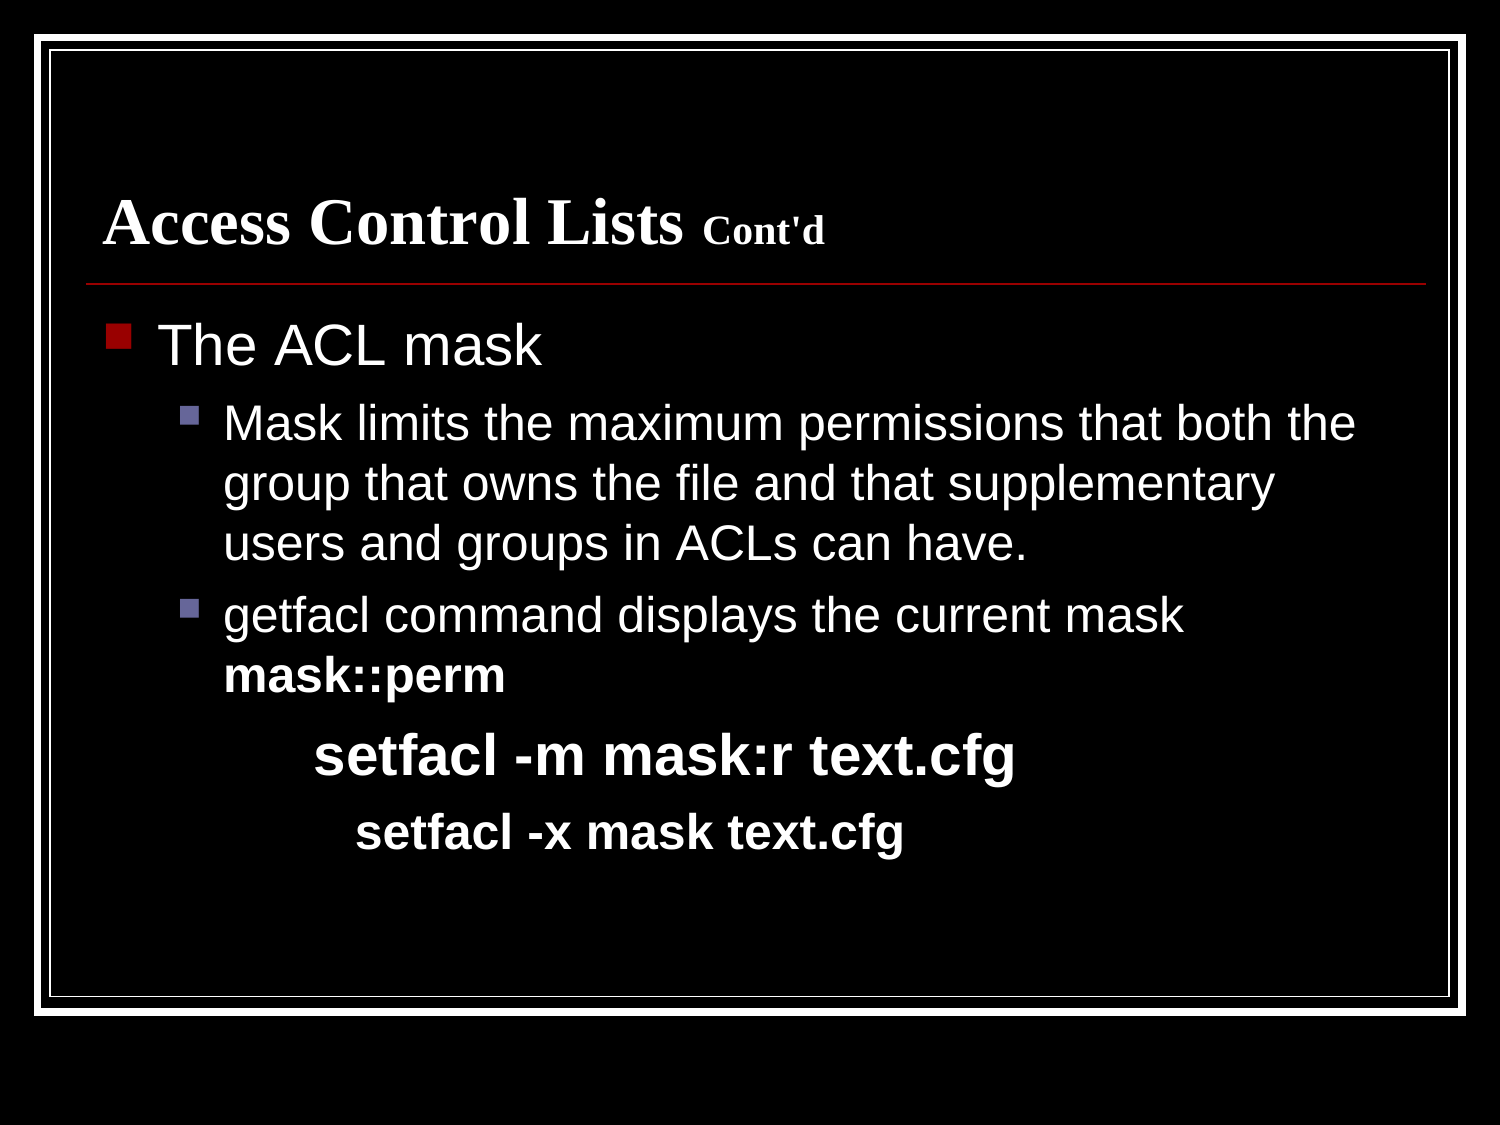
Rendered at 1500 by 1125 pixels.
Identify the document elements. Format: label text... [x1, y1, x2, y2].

list The ACL mask Mask limits the maximum permissions that both the group that owns the file and that supplementary users and groups in ACLs can have. getfacl command displays the current mask mask::perm setfacl -m mask:r text.cfg setfacl -x mask text.cfg [87, 299, 1426, 963]
title Access Control Lists Cont'd [87, 76, 1426, 265]
